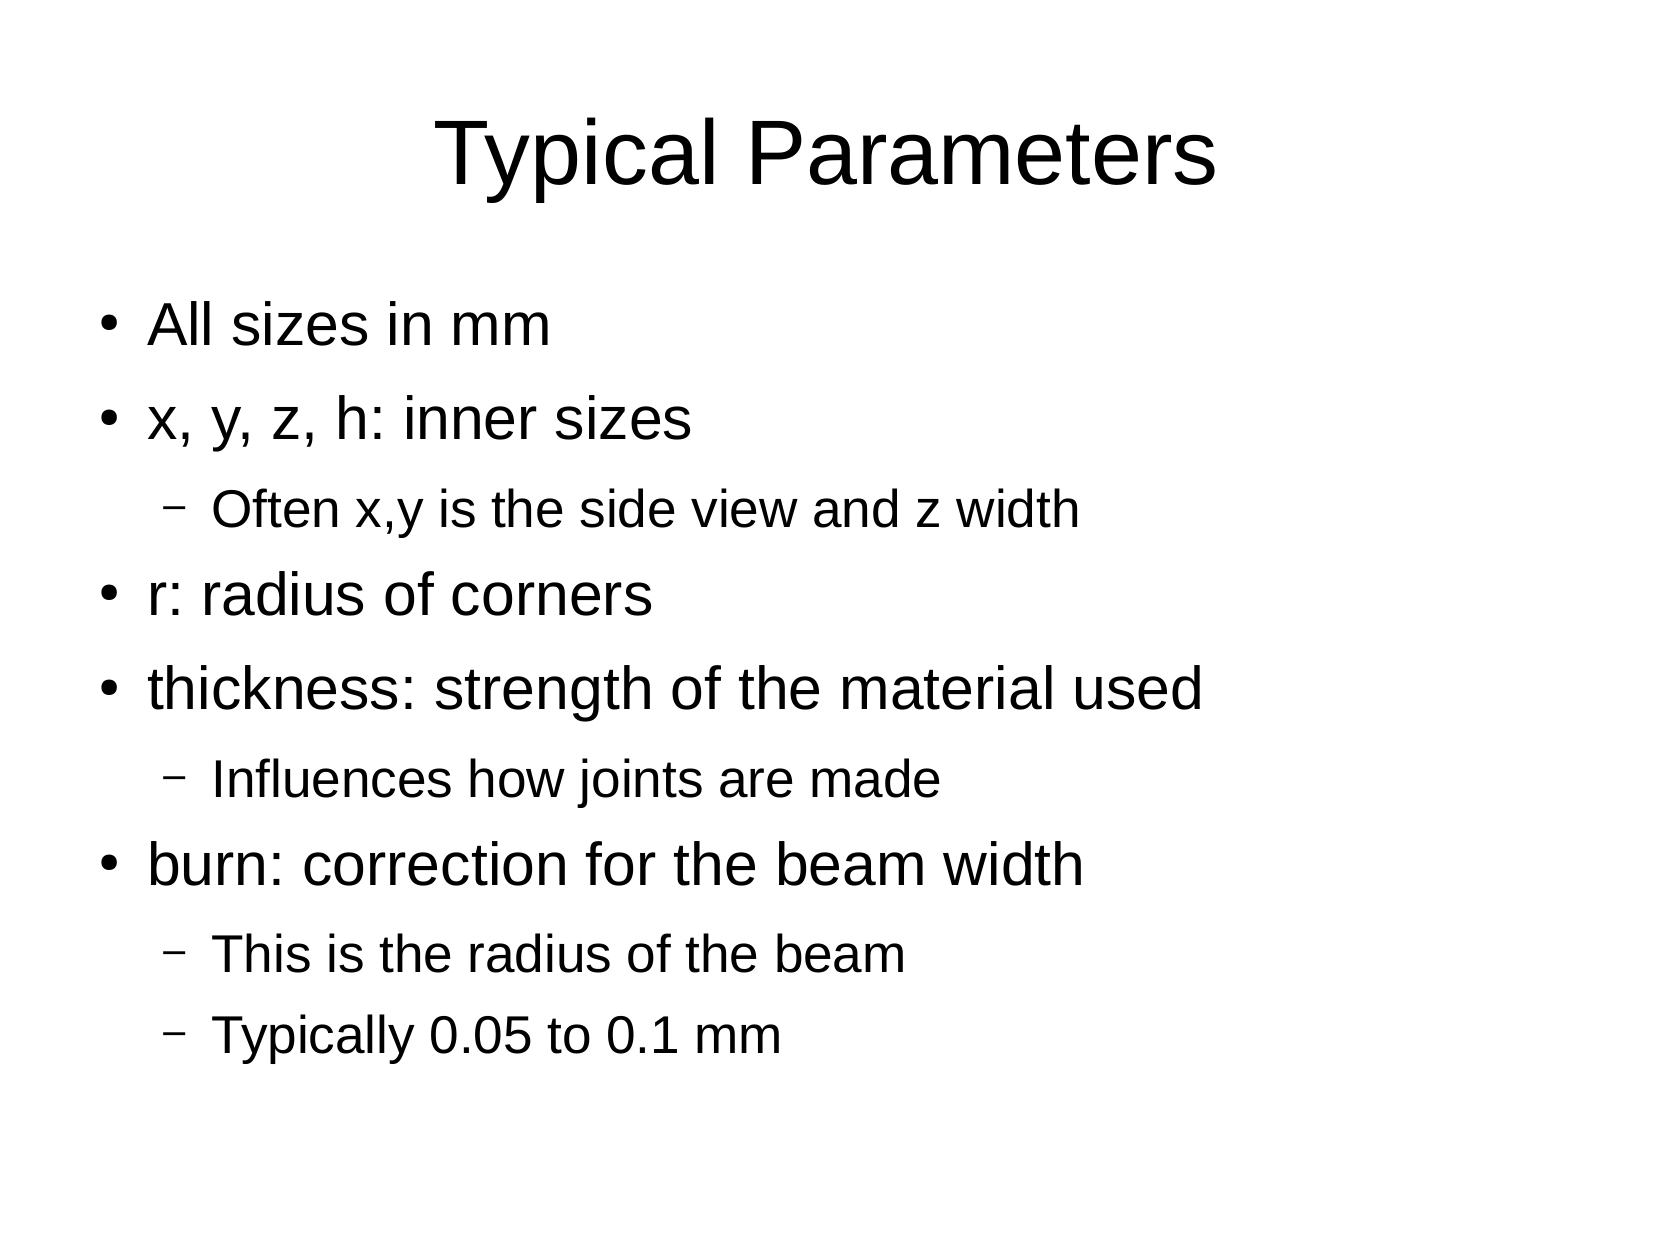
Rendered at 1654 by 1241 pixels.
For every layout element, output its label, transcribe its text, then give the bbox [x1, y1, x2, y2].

list All sizes in mm x, y, z, h: inner sizes Often x,y is the side view and z width r: radius of corners thickness: strength of the material used Influences how joints are made burn: correction for the beam width This is the radius of the beam Typically 0.05 to 0.1 mm [82, 290, 1571, 1068]
title Typical Parameters [82, 49, 1571, 257]
